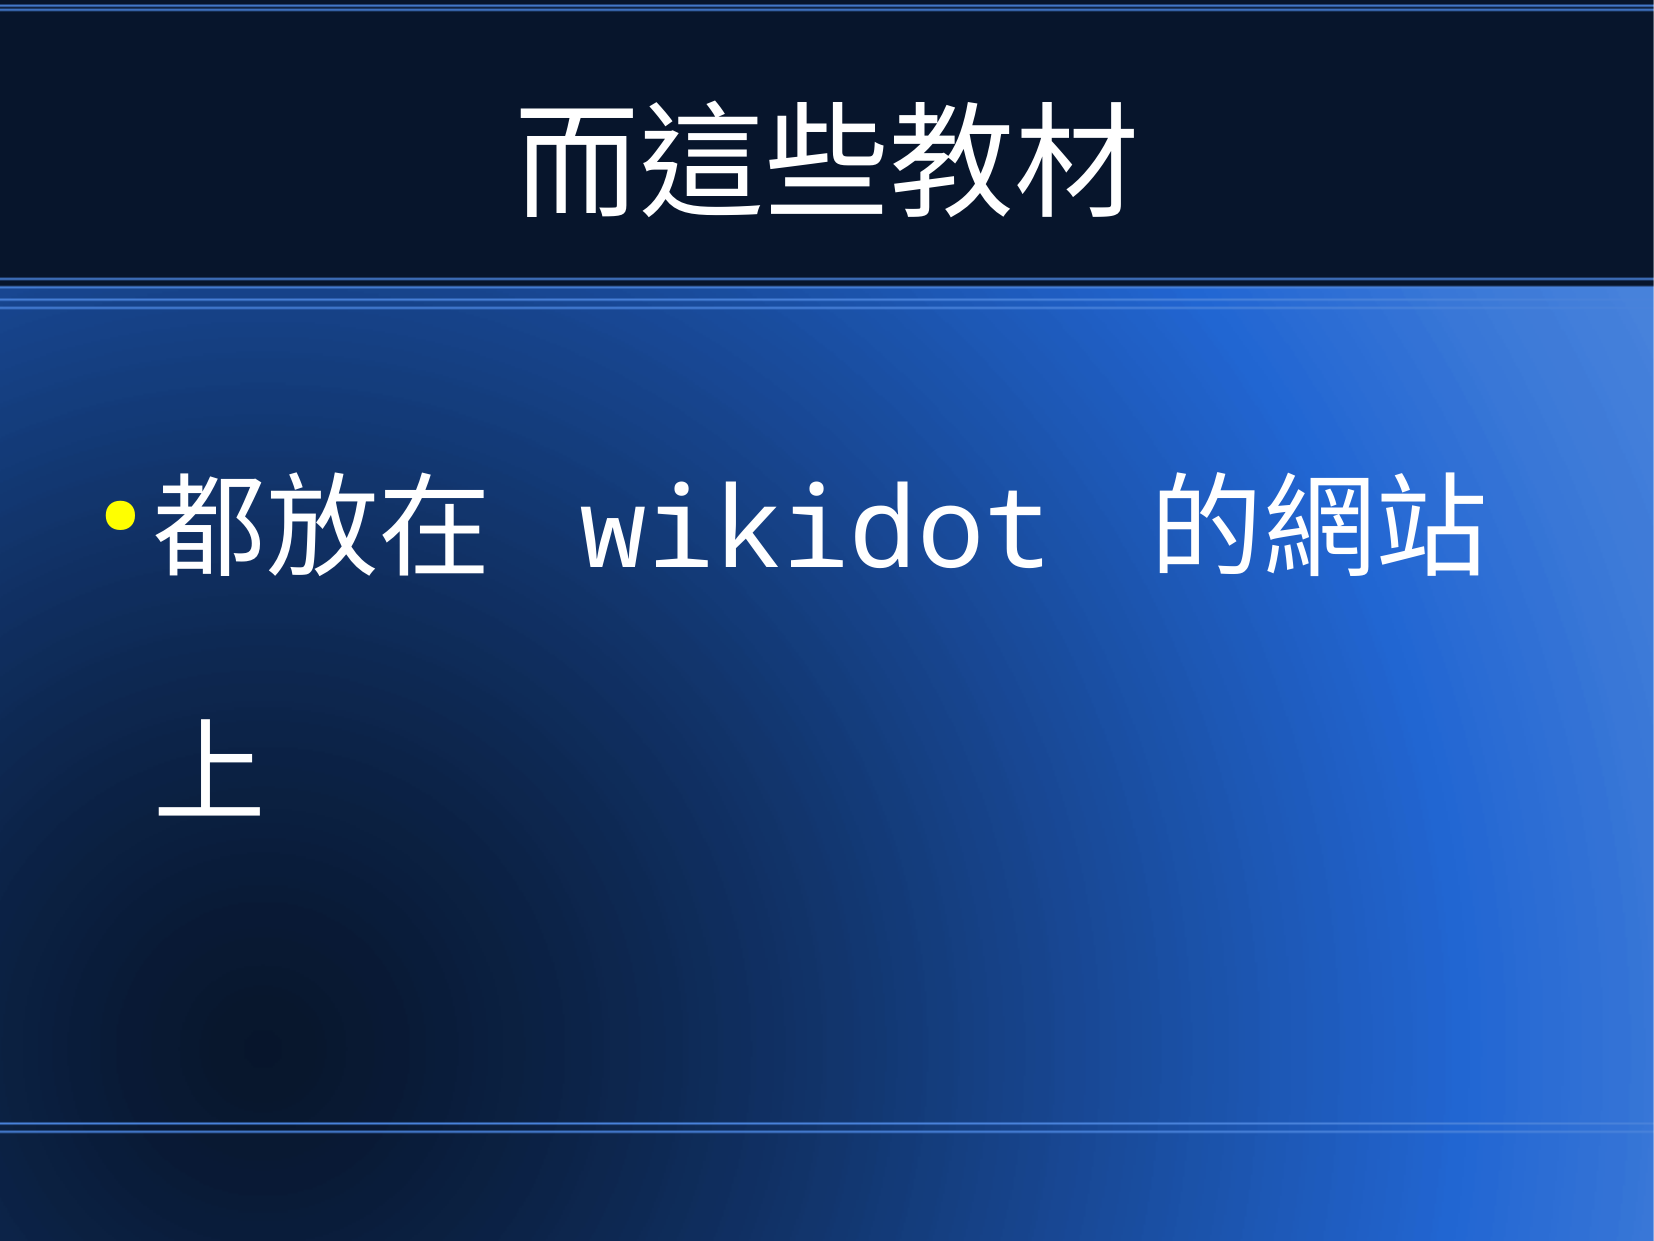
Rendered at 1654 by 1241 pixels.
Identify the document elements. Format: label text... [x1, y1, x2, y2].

title 而這些教材 [82, 49, 1571, 257]
list 都放在 wikidot 的網站上 [82, 355, 1571, 1241]
picture [0, 0, 1654, 1241]
